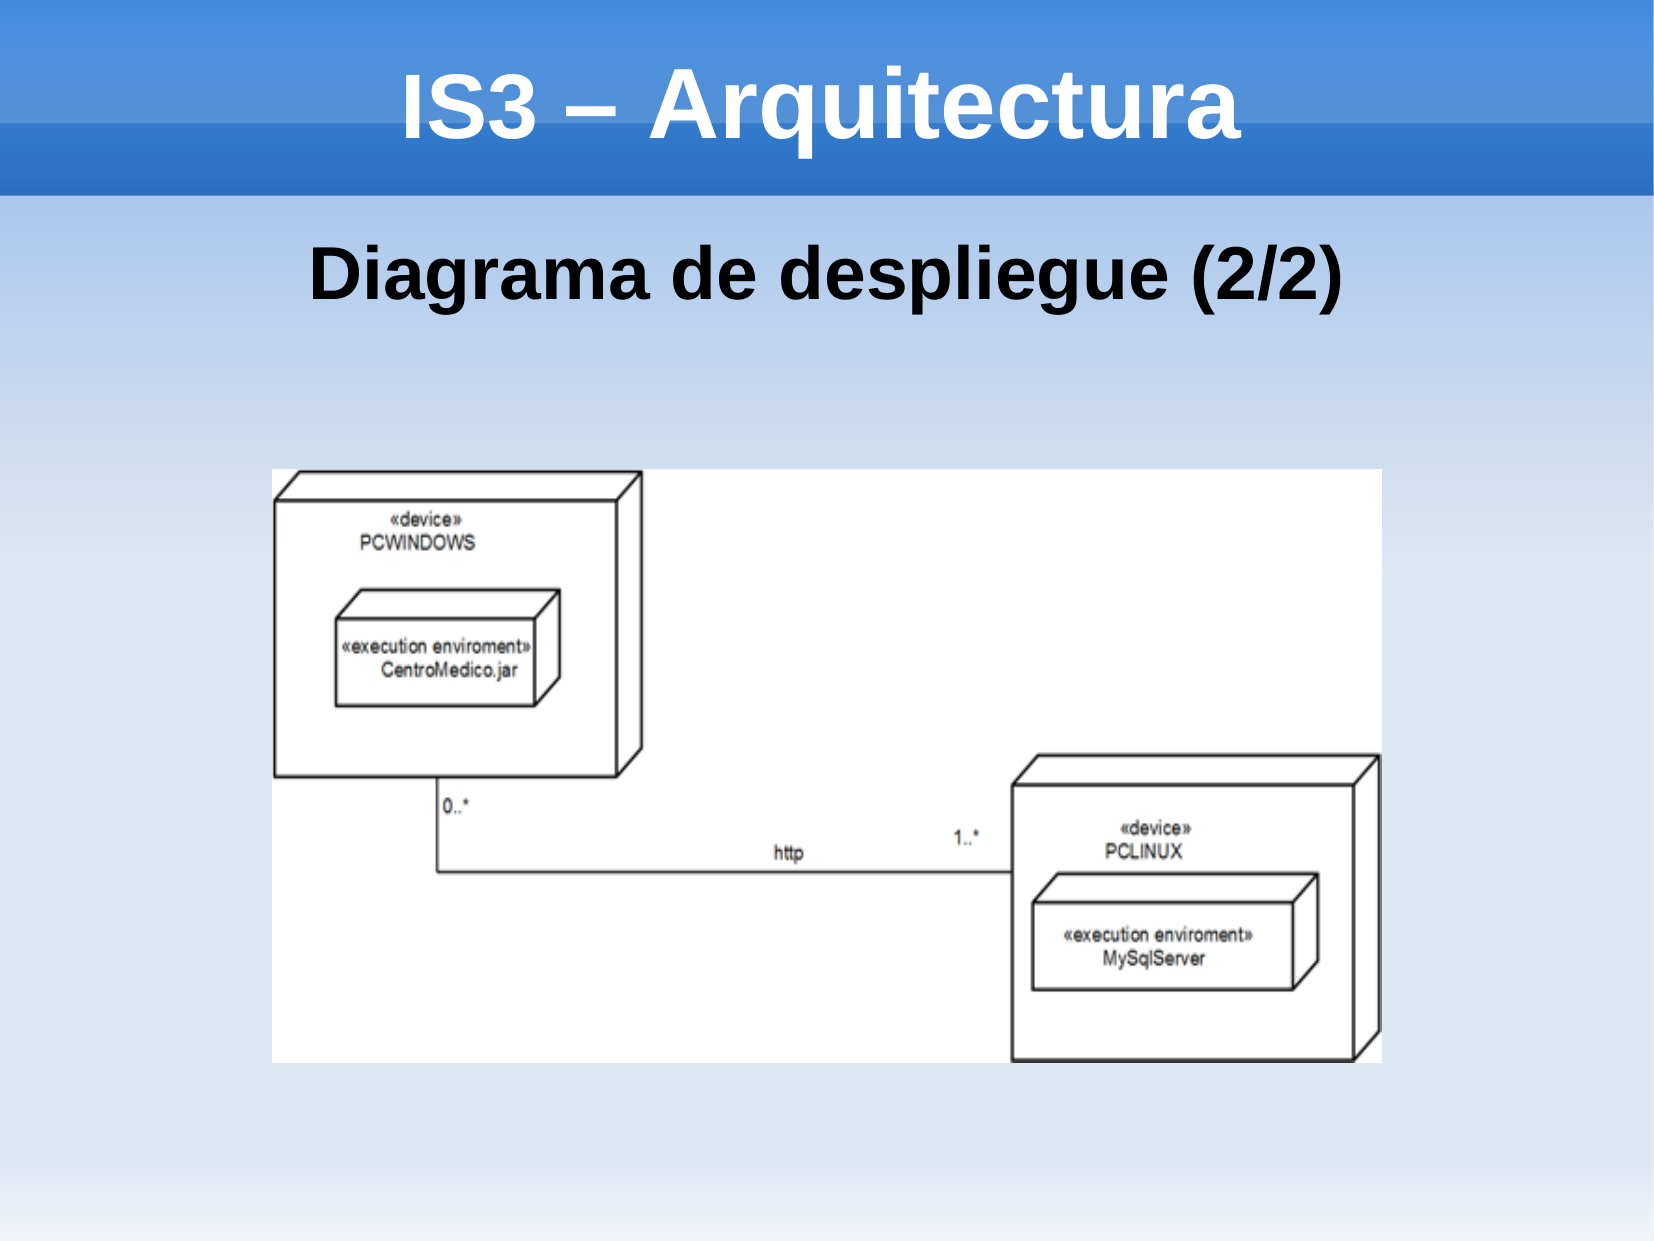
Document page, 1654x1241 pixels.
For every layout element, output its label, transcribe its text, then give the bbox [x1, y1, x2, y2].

picture [0, 0, 1654, 1241]
text_box Diagrama de despliegue (2/2) [59, 224, 1595, 324]
title IS3 – Arquitectura [76, 0, 1565, 208]
